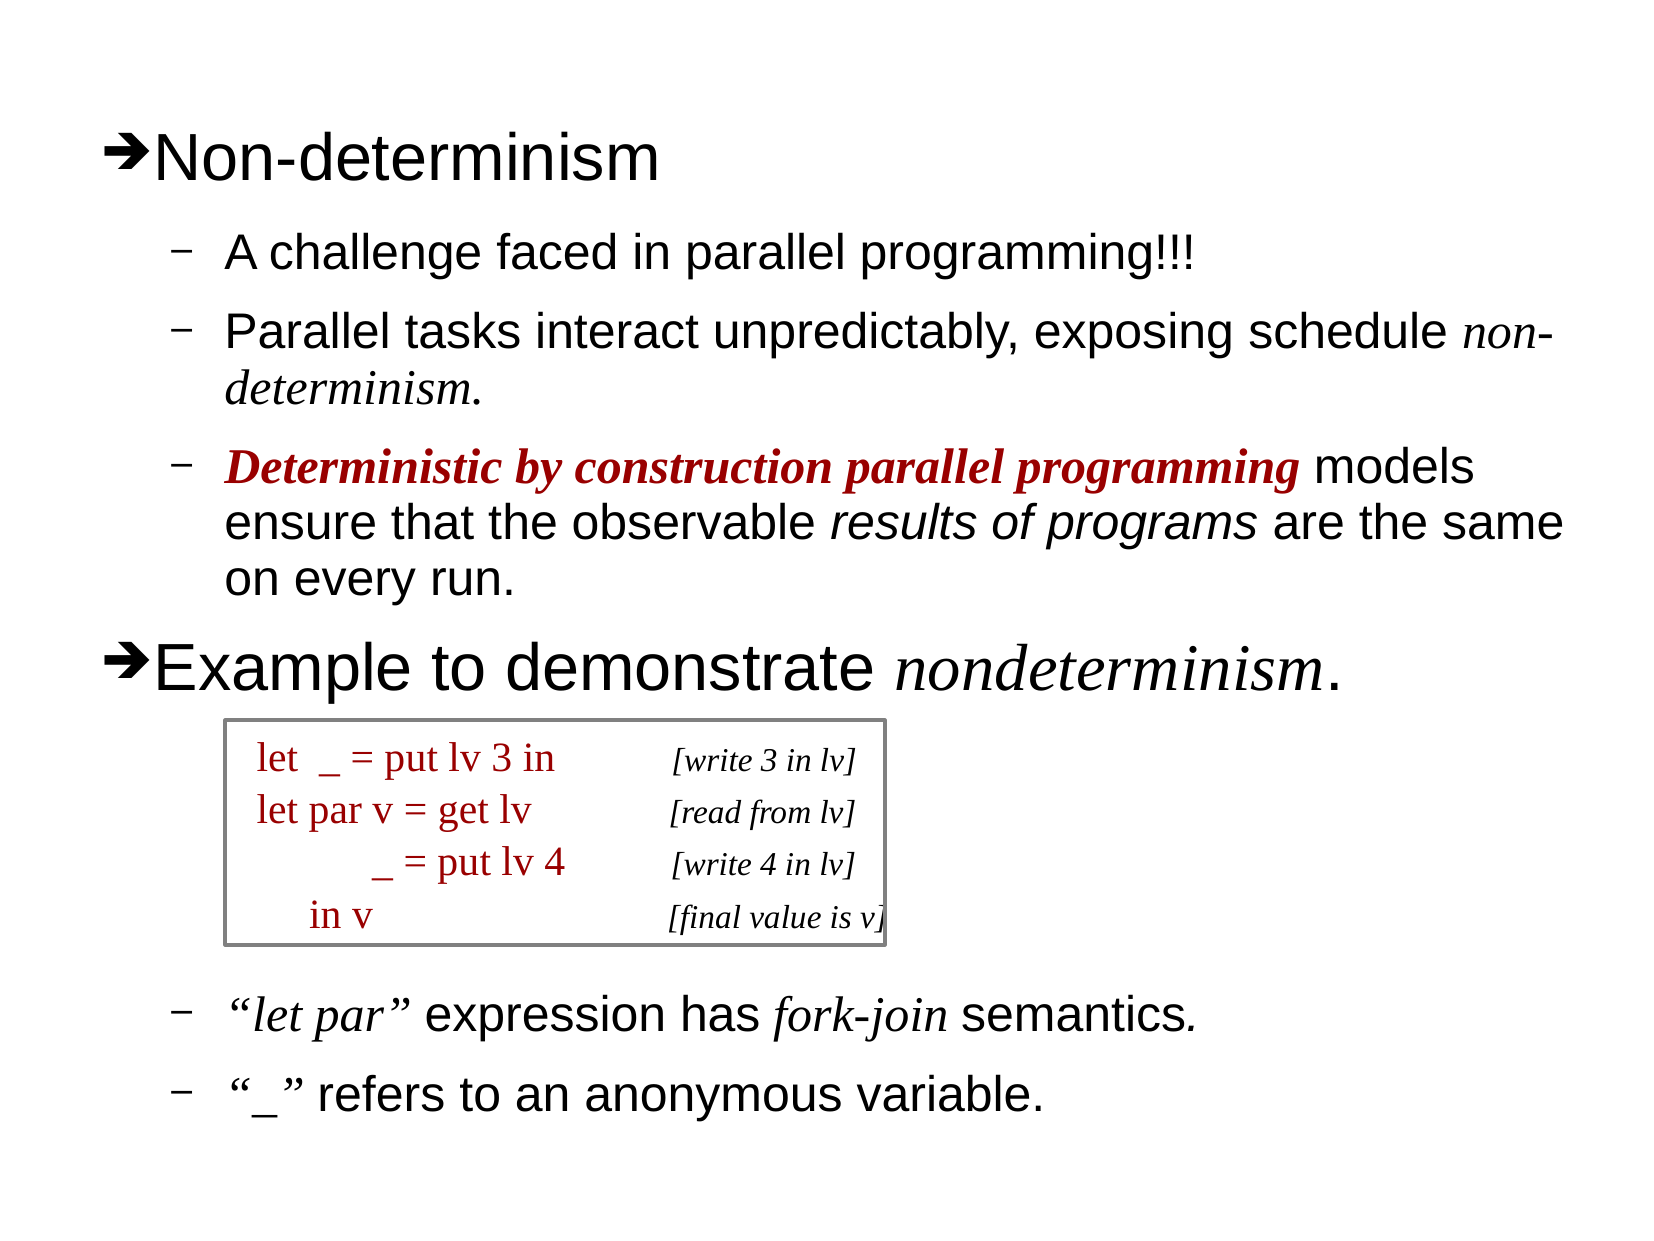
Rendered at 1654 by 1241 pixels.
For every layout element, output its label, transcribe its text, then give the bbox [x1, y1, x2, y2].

text_box [225, 720, 886, 946]
list Non-determinism A challenge faced in parallel programming!!! Parallel tasks interact unpredictably, exposing schedule non-determinism. Deterministic by construction parallel programming models ensure that the observable results of programs are the same on every run. Example to demonstrate nondeterminism. let _ = put lv 3 in [write 3 in lv] let par v = get lv [read from lv] _ = put lv 4 [write 4 in lv] in v [final value is v] “let par” expression has fork-join semantics. “_” refers to an anonymous variable. [82, 120, 1571, 1171]
